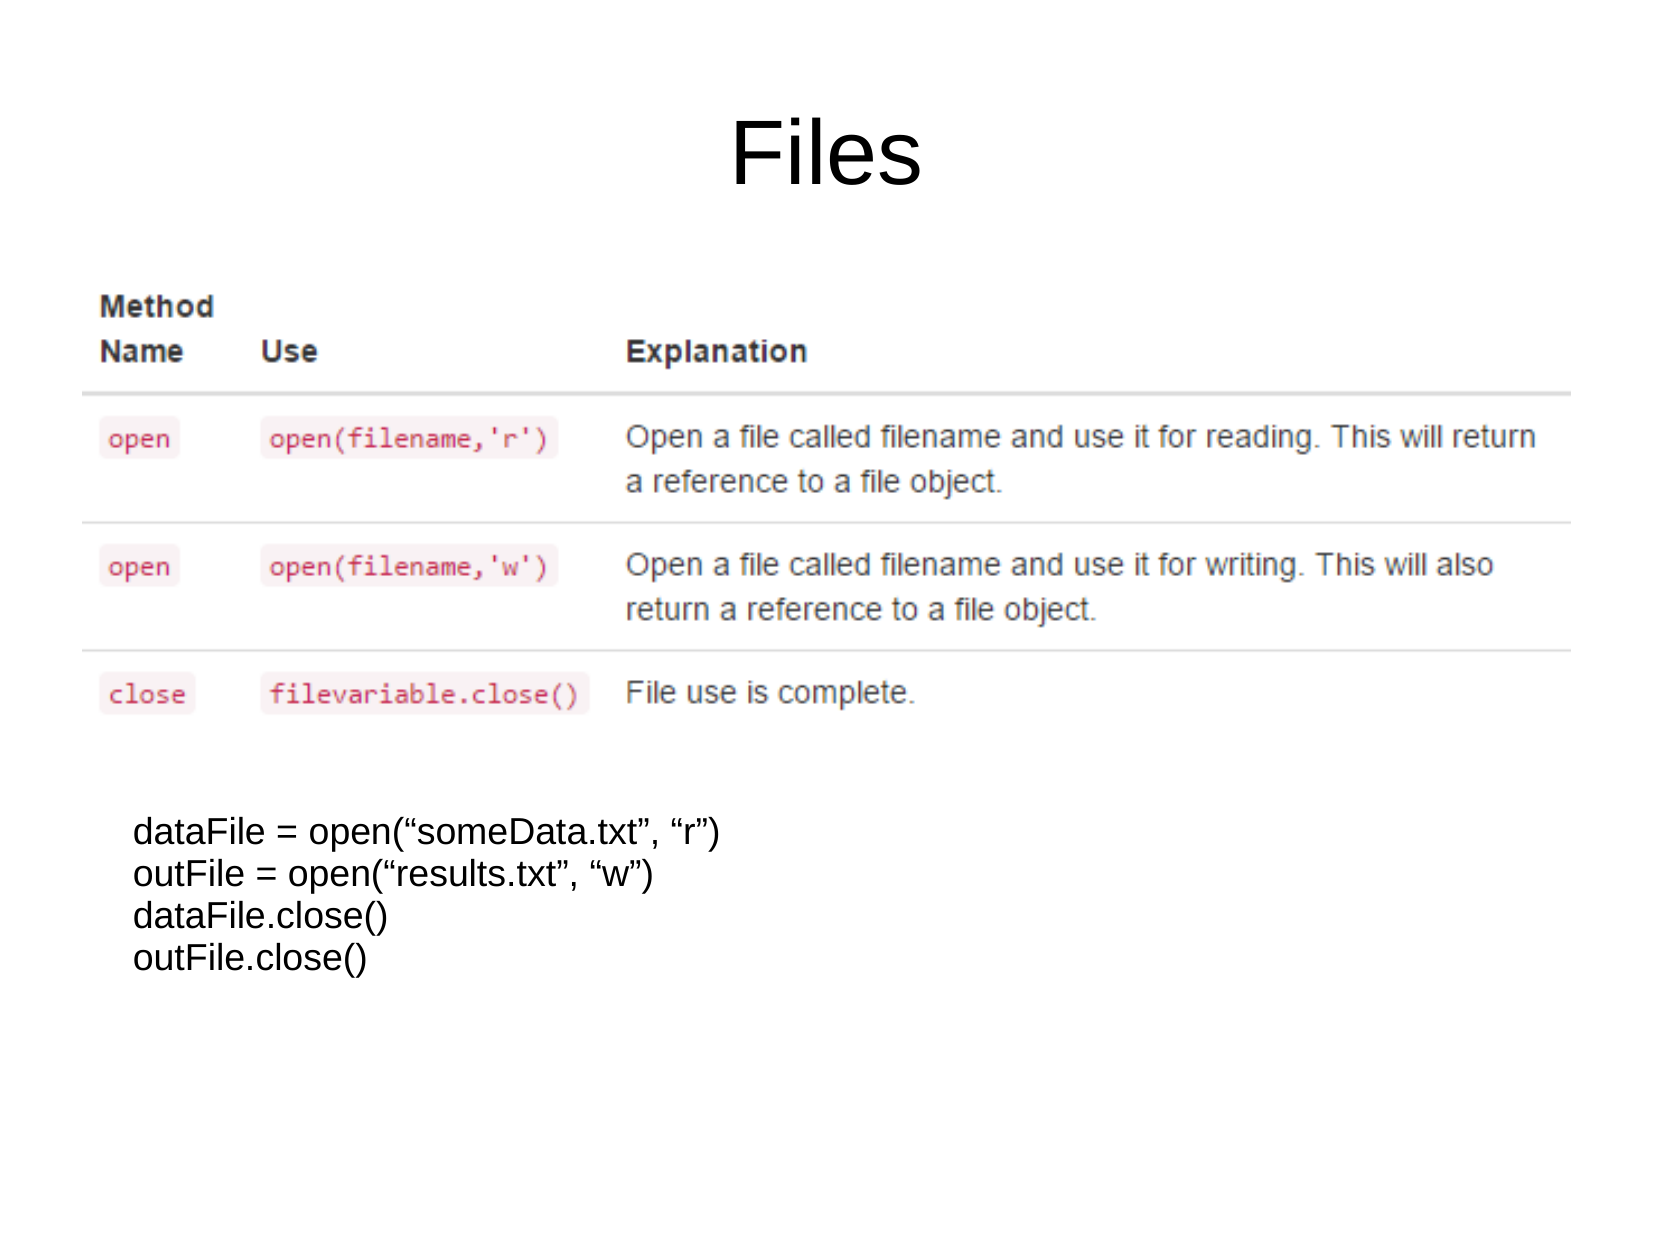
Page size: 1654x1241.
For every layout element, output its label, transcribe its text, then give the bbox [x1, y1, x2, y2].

title Files [82, 49, 1571, 257]
text_box dataFile = open(“someData.txt”, “r”) outFile = open(“results.txt”, “w”) dataFile.close() outFile.close() [118, 803, 1595, 986]
picture [82, 282, 1571, 733]
